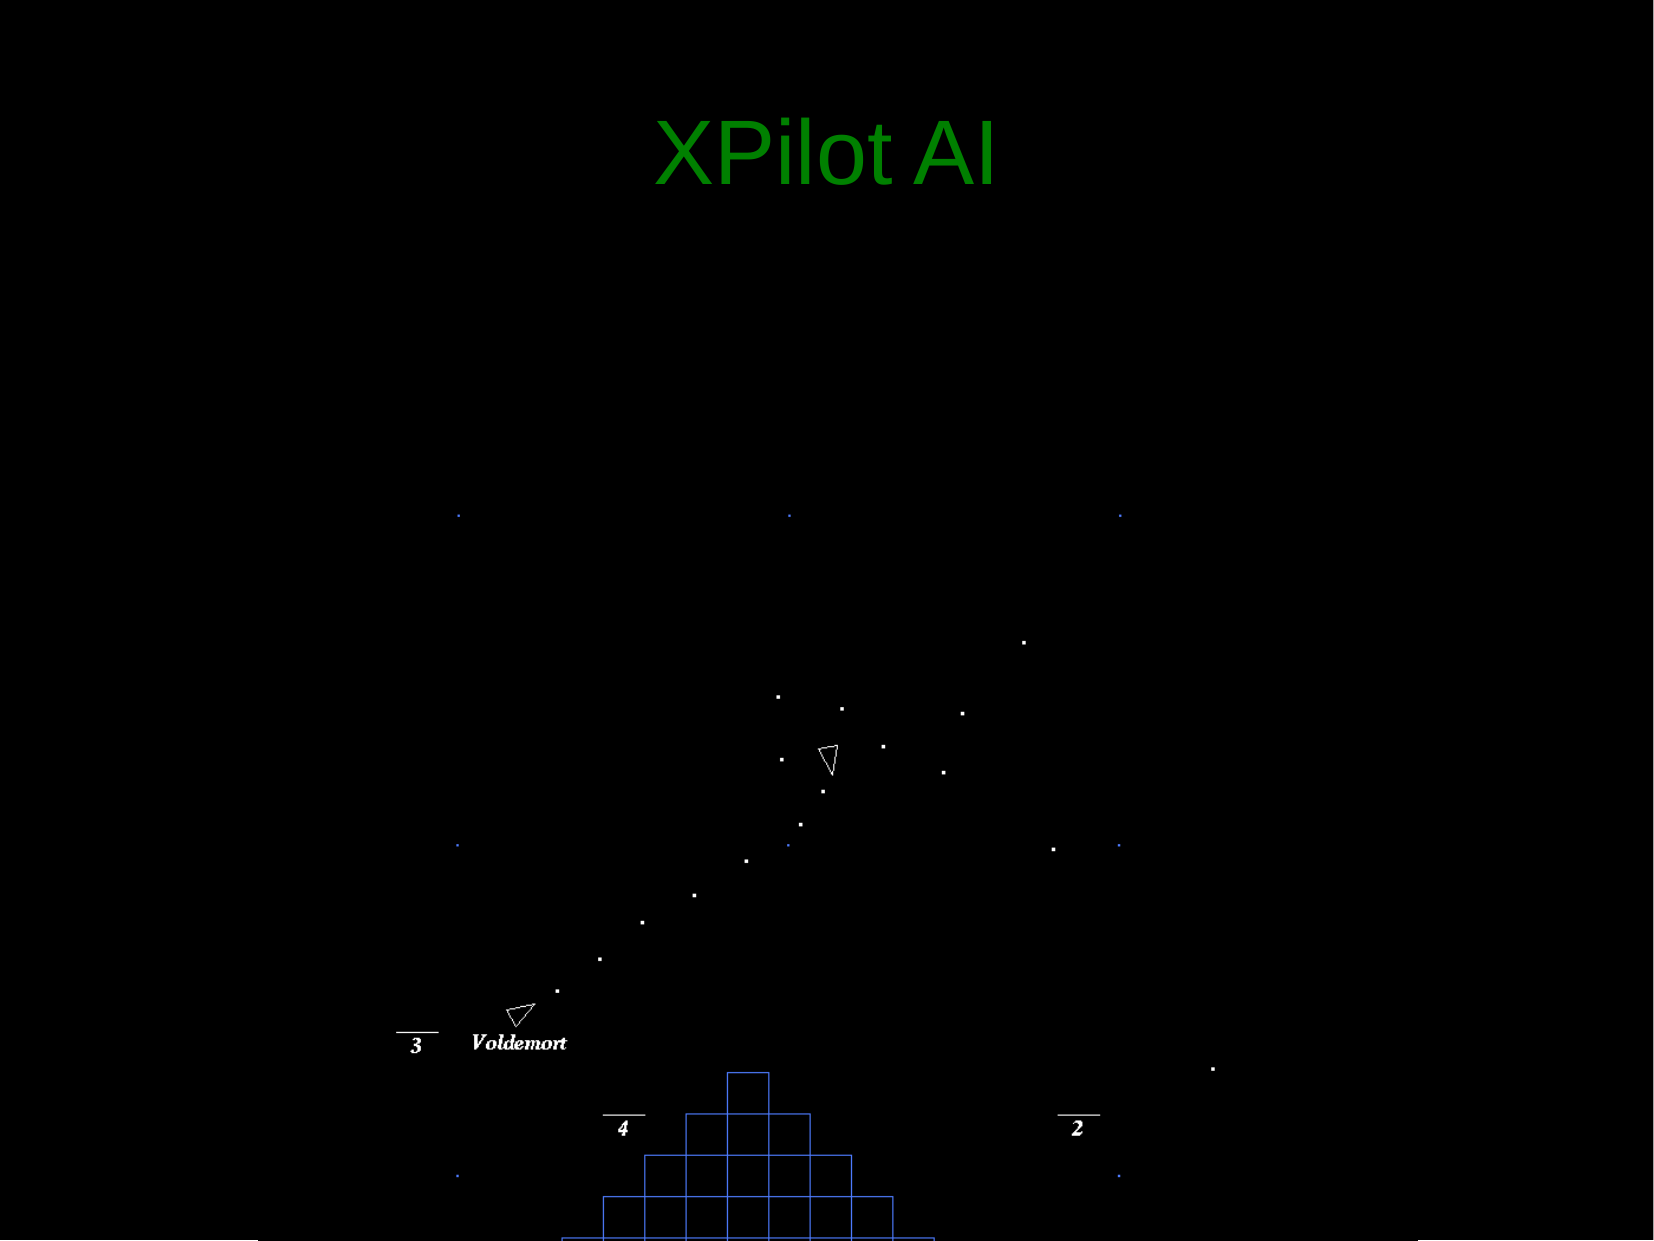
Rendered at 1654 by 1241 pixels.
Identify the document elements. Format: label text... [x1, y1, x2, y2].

title XPilot AI [82, 49, 1571, 257]
picture [258, 295, 1418, 1241]
